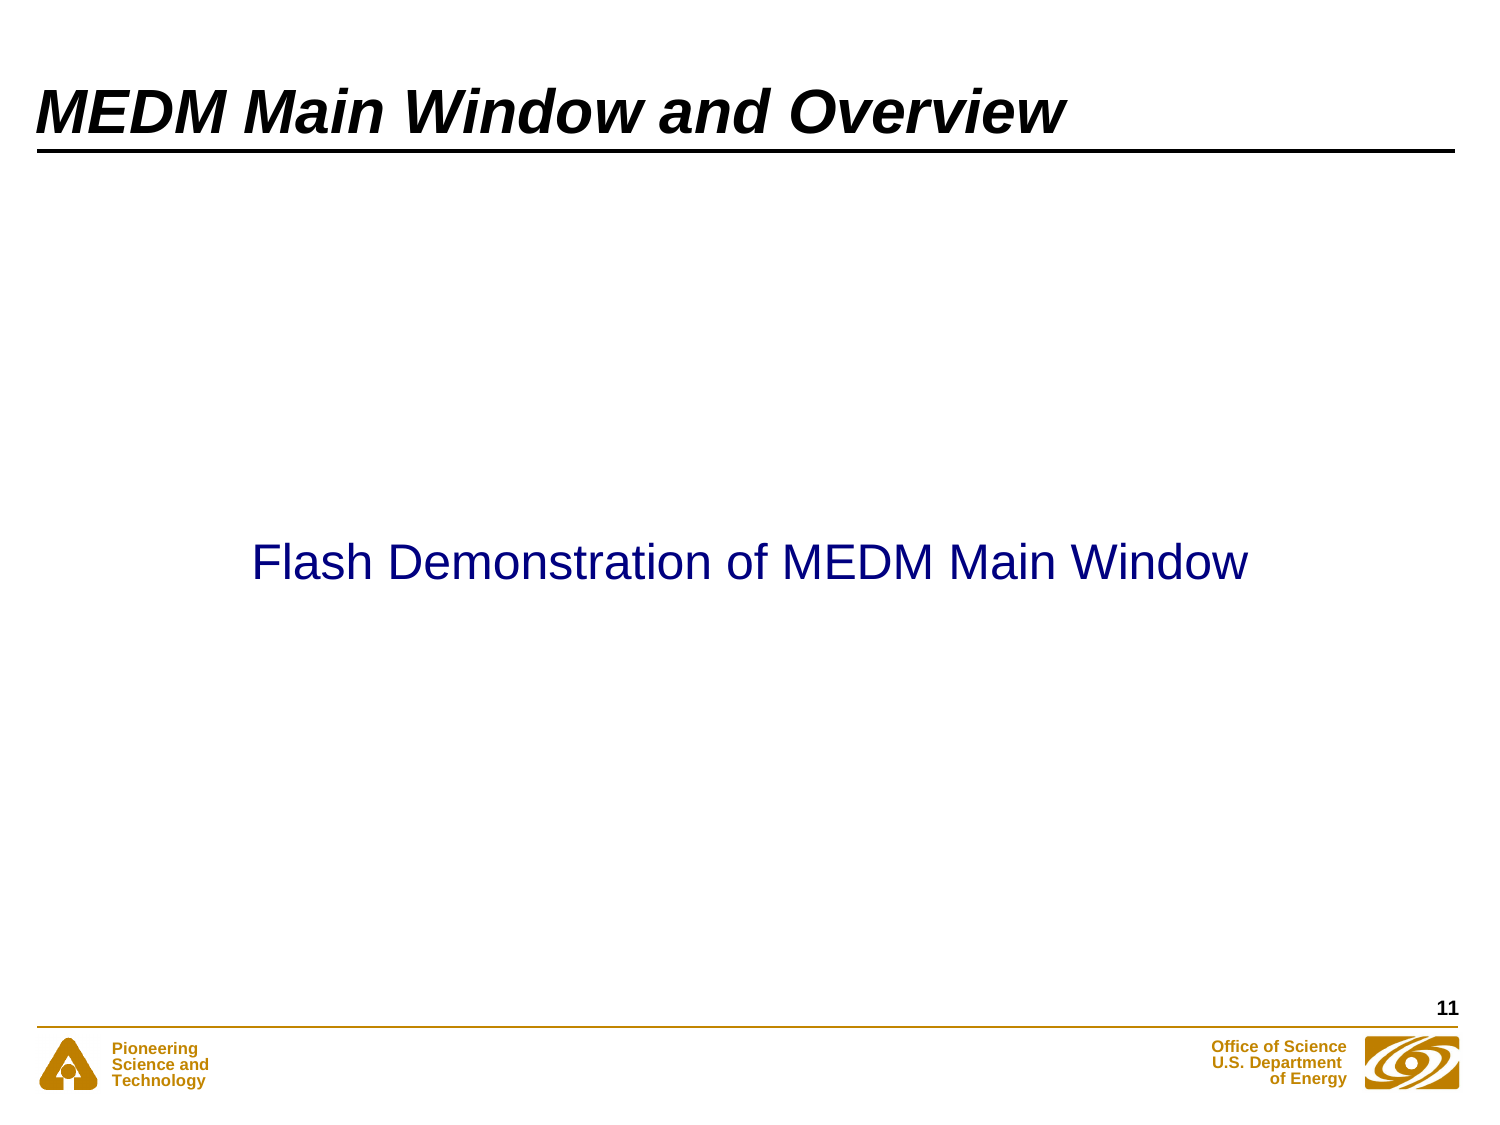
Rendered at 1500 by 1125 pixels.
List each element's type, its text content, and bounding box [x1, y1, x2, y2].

picture [35, 1034, 101, 1094]
picture [1362, 1032, 1463, 1093]
text_box Flash Demonstration of MEDM Main Window [187, 527, 1313, 598]
title MEDM Main Window and Overview [21, 75, 1459, 154]
